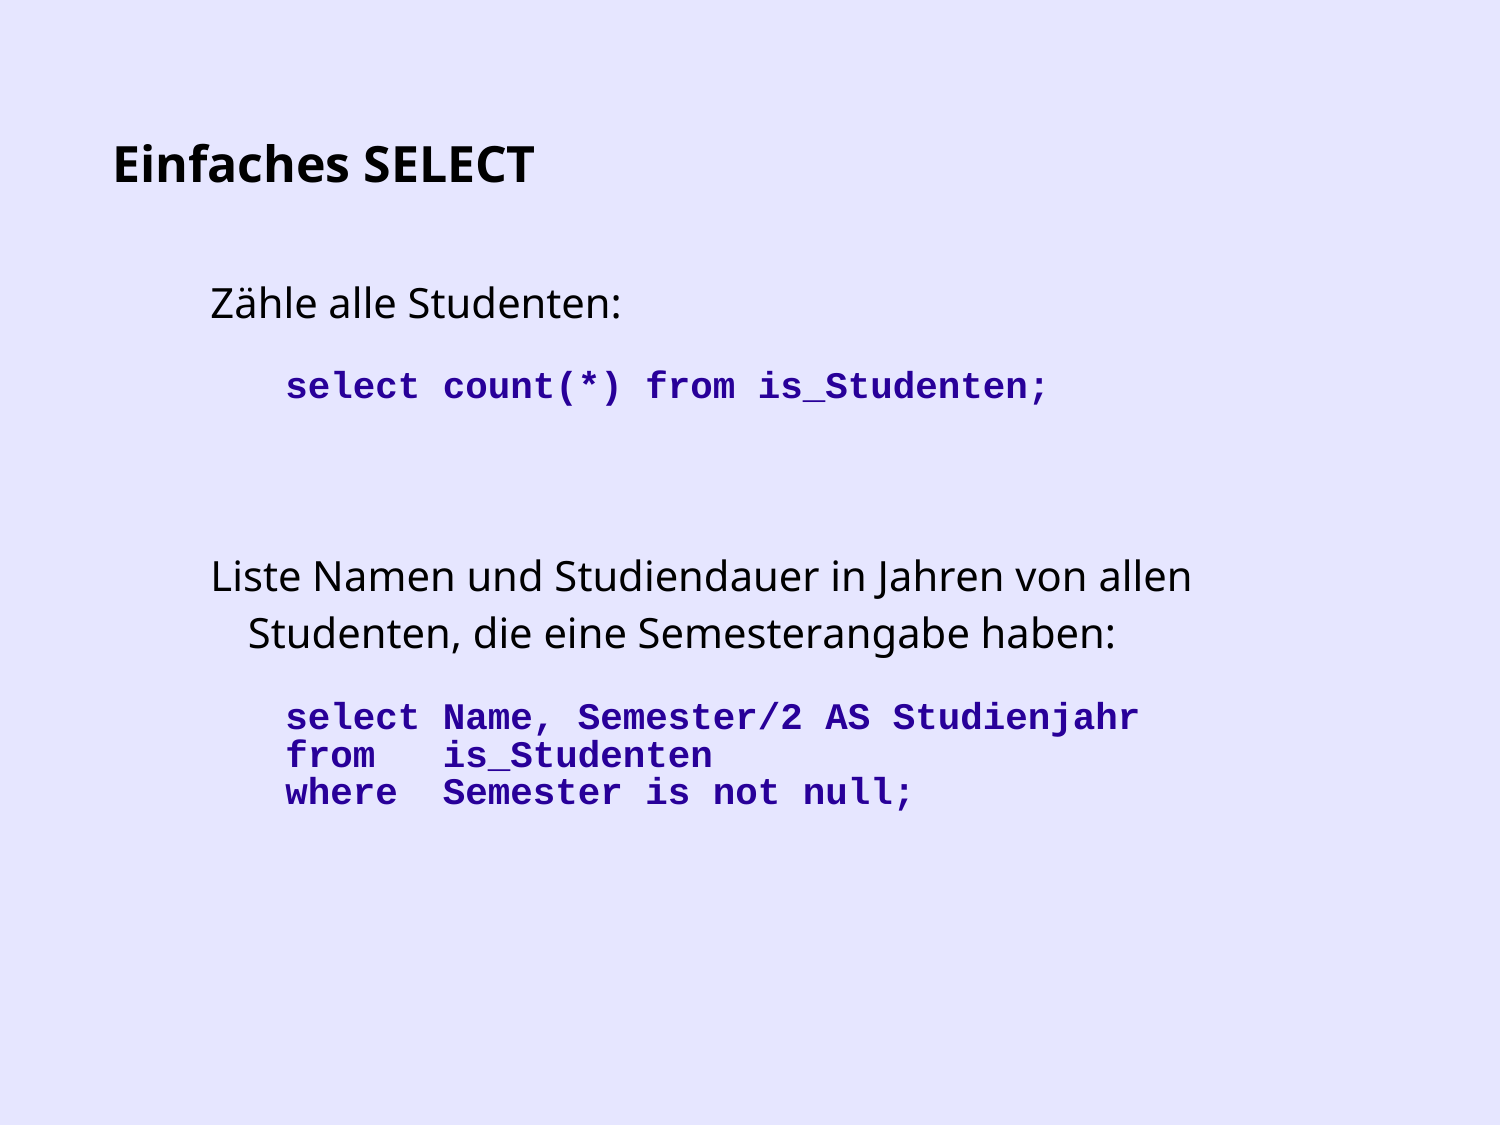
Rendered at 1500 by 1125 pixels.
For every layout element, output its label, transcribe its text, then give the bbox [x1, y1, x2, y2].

title Einfaches SELECT [112, 99, 1388, 226]
text_box Zähle alle Studenten: select count(*) from is_Studenten; Liste Namen und Studiendauer in Jahren von allen Studenten, die eine Semesterangabe haben: select Name, Semester/2 AS Studienjahr from is_Studenten where Semester is not null; [45, 265, 1418, 953]
